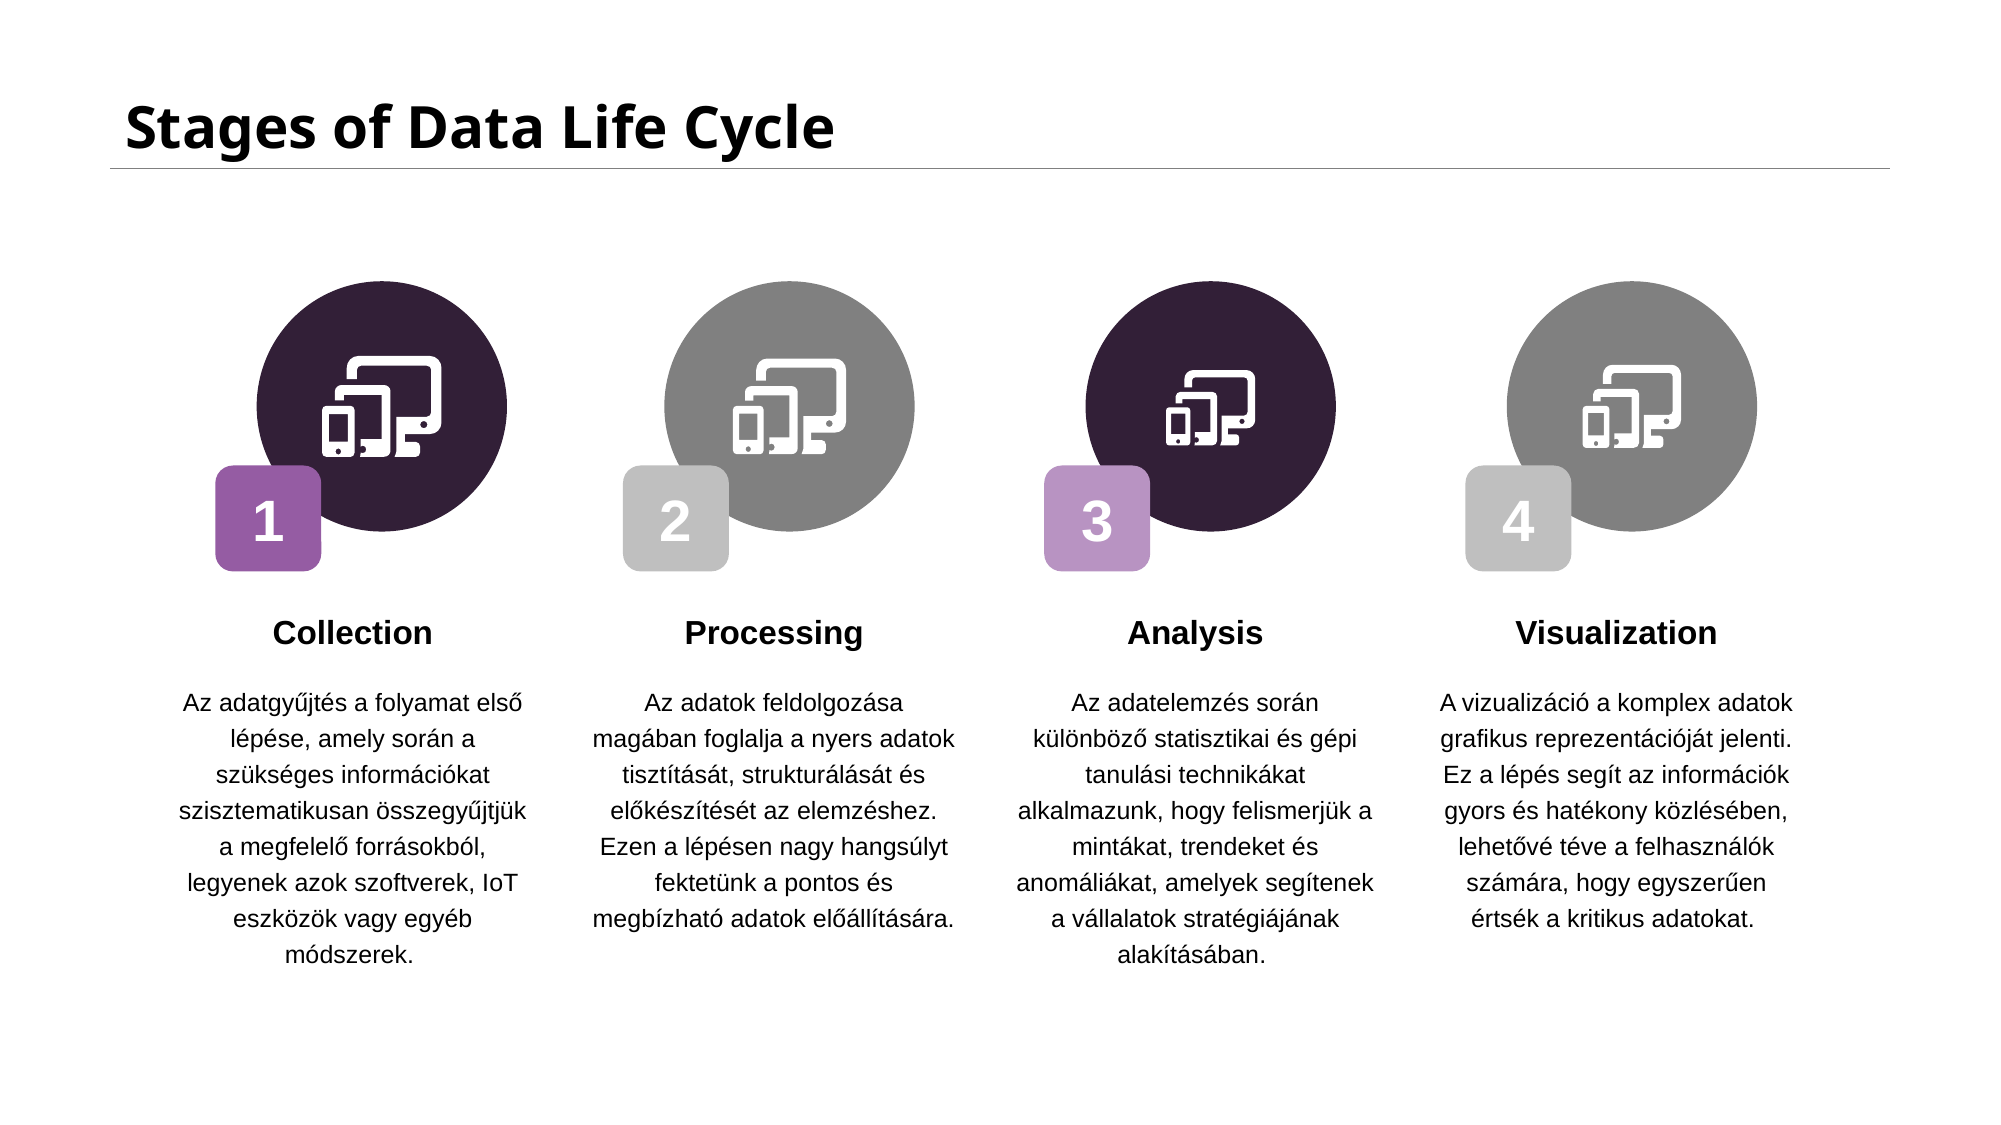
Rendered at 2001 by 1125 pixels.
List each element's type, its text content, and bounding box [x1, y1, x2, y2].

text_box 2 [622, 465, 729, 572]
text_box Az adatelemzés során különböző statisztikai és gépi tanulási technikákat alkalmazunk, hogy felismerjük a mintákat, trendeket és anomáliákat, amelyek segítenek a vállalatok stratégiájának alakításában. [997, 673, 1394, 976]
text_box Analysis [997, 603, 1394, 673]
text_box [664, 281, 915, 532]
text_box 4 [1465, 465, 1572, 572]
text_box Az adatgyűjtés a folyamat első lépése, amely során a szükséges információkat szisztematikusan összegyűjtjük a megfelelő forrásokból, legyenek azok szoftverek, IoT eszközök vagy egyéb módszerek. [155, 673, 551, 976]
text_box [1085, 281, 1336, 532]
text_box A vizualizáció a komplex adatok grafikus reprezentációját jelenti. Ez a lépés segít az információk gyors és hatékony közlésében, lehetővé téve a felhasználók számára, hogy egyszerűen értsék a kritikus adatokat. [1419, 673, 1815, 940]
text_box [1506, 281, 1758, 532]
text_box [256, 281, 507, 532]
title Stages of Data Life Cycle [109, 0, 1890, 169]
text_box 1 [215, 465, 322, 572]
text_box Az adatok feldolgozása magában foglalja a nyers adatok tisztítását, strukturálását és előkészítését az elemzéshez. Ezen a lépésen nagy hangsúlyt fektetünk a pontos és megbízható adatok előállítására. [576, 673, 972, 940]
text_box Collection [155, 603, 551, 673]
text_box Processing [576, 603, 972, 673]
text_box Visualization [1419, 603, 1815, 673]
text_box 3 [1044, 465, 1151, 572]
